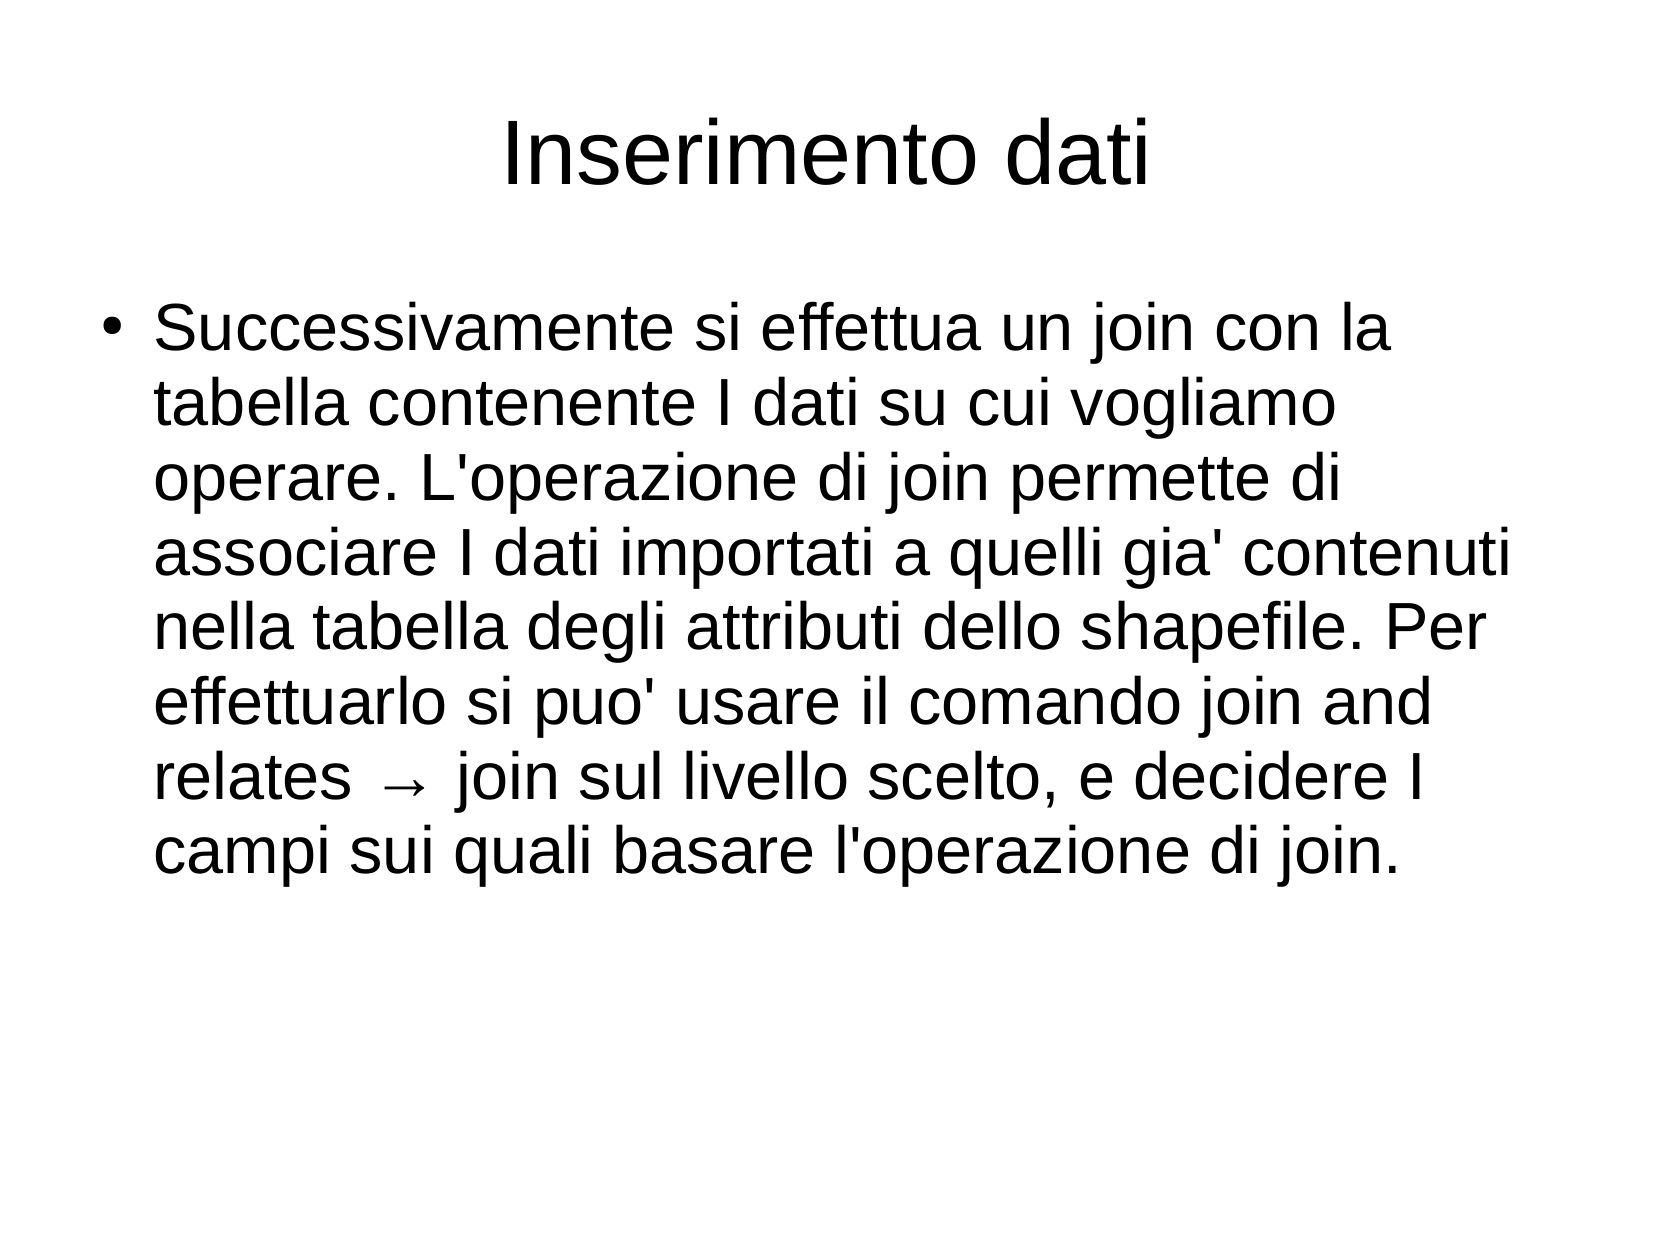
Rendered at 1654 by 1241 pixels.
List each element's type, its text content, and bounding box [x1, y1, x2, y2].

list Successivamente si effettua un join con la tabella contenente I dati su cui vogliamo operare. L'operazione di join permette di associare I dati importati a quelli gia' contenuti nella tabella degli attributi dello shapefile. Per effettuarlo si puo' usare il comando join and relates → join sul livello scelto, e decidere I campi sui quali basare l'operazione di join. [82, 290, 1571, 1010]
title Inserimento dati [82, 49, 1571, 257]
